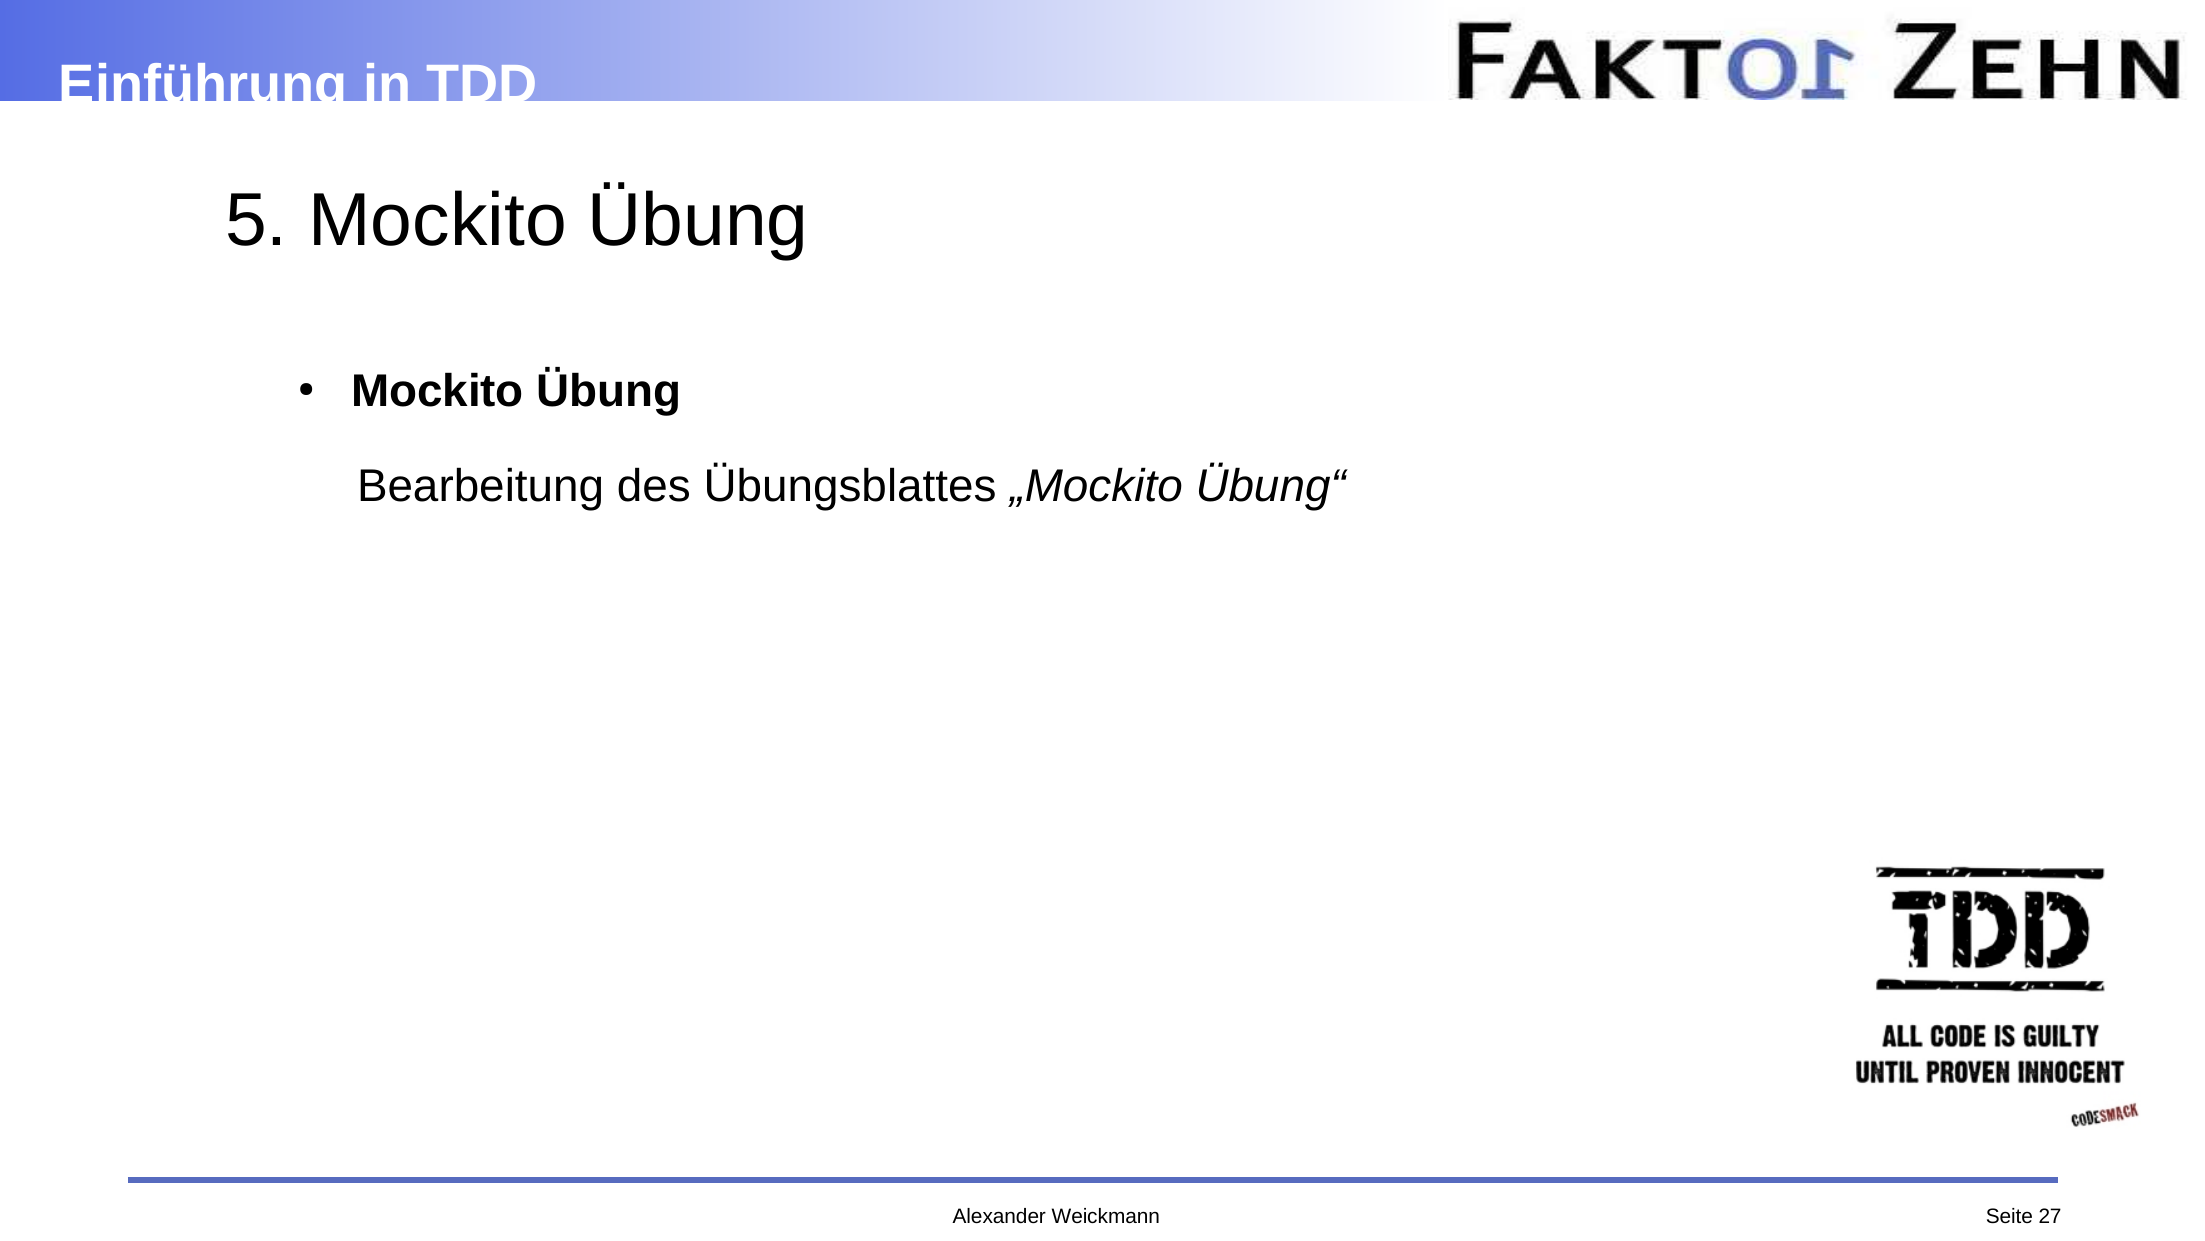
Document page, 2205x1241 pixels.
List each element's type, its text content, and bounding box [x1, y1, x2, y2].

picture [1448, 7, 2191, 100]
title 5. Mockito Übung [225, 142, 1981, 296]
list Mockito Übung Bearbeitung des Übungsblattes „Mockito Übung“ [280, 339, 2036, 1108]
picture [1840, 808, 2141, 1176]
